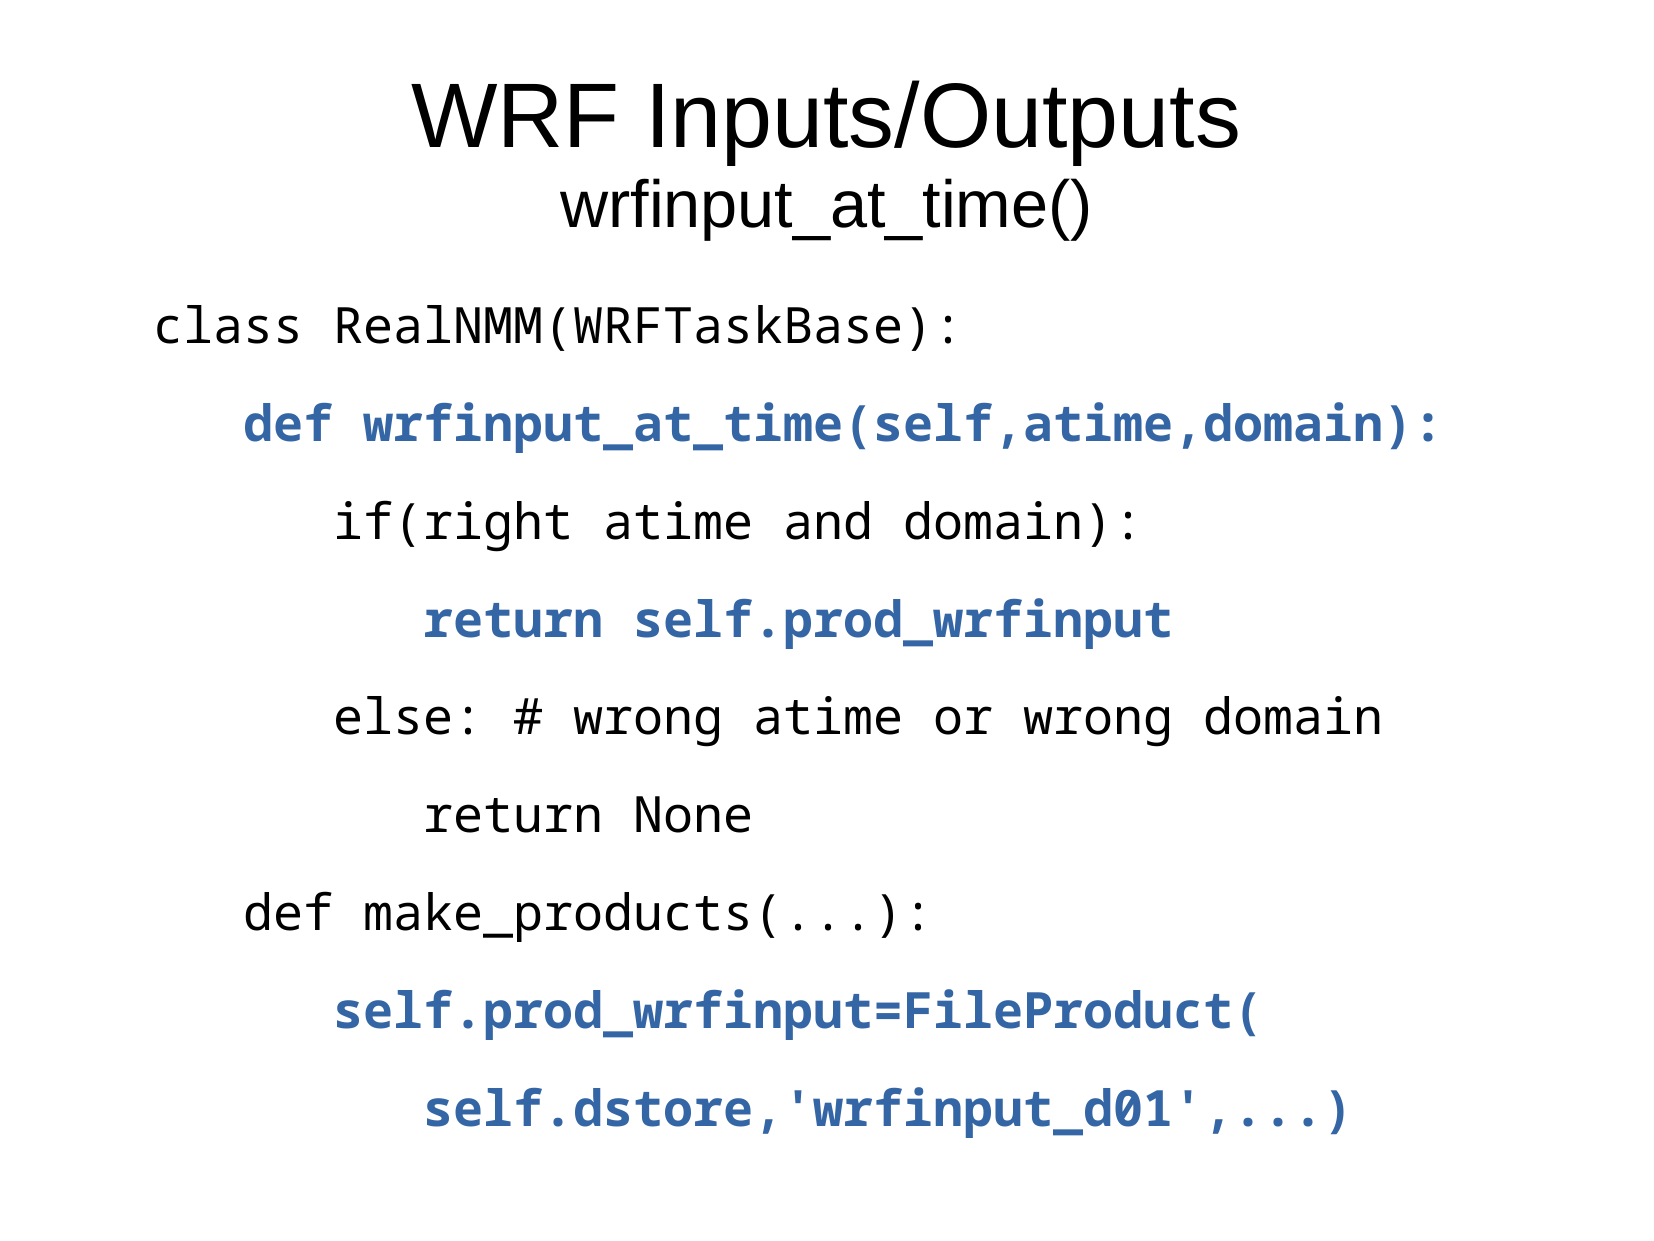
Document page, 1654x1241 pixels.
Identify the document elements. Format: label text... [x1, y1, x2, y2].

title WRF Inputs/Outputs wrfinput_at_time() [82, 49, 1571, 257]
list class RealNMM(WRFTaskBase): def wrfinput_at_time(self,atime,domain): if(right atime and domain): return self.prod_wrfinput else: # wrong atime or wrong domain return None def make_products(...): self.prod_wrfinput=FileProduct( self.dstore,'wrfinput_d01',...) [82, 290, 1571, 1186]
